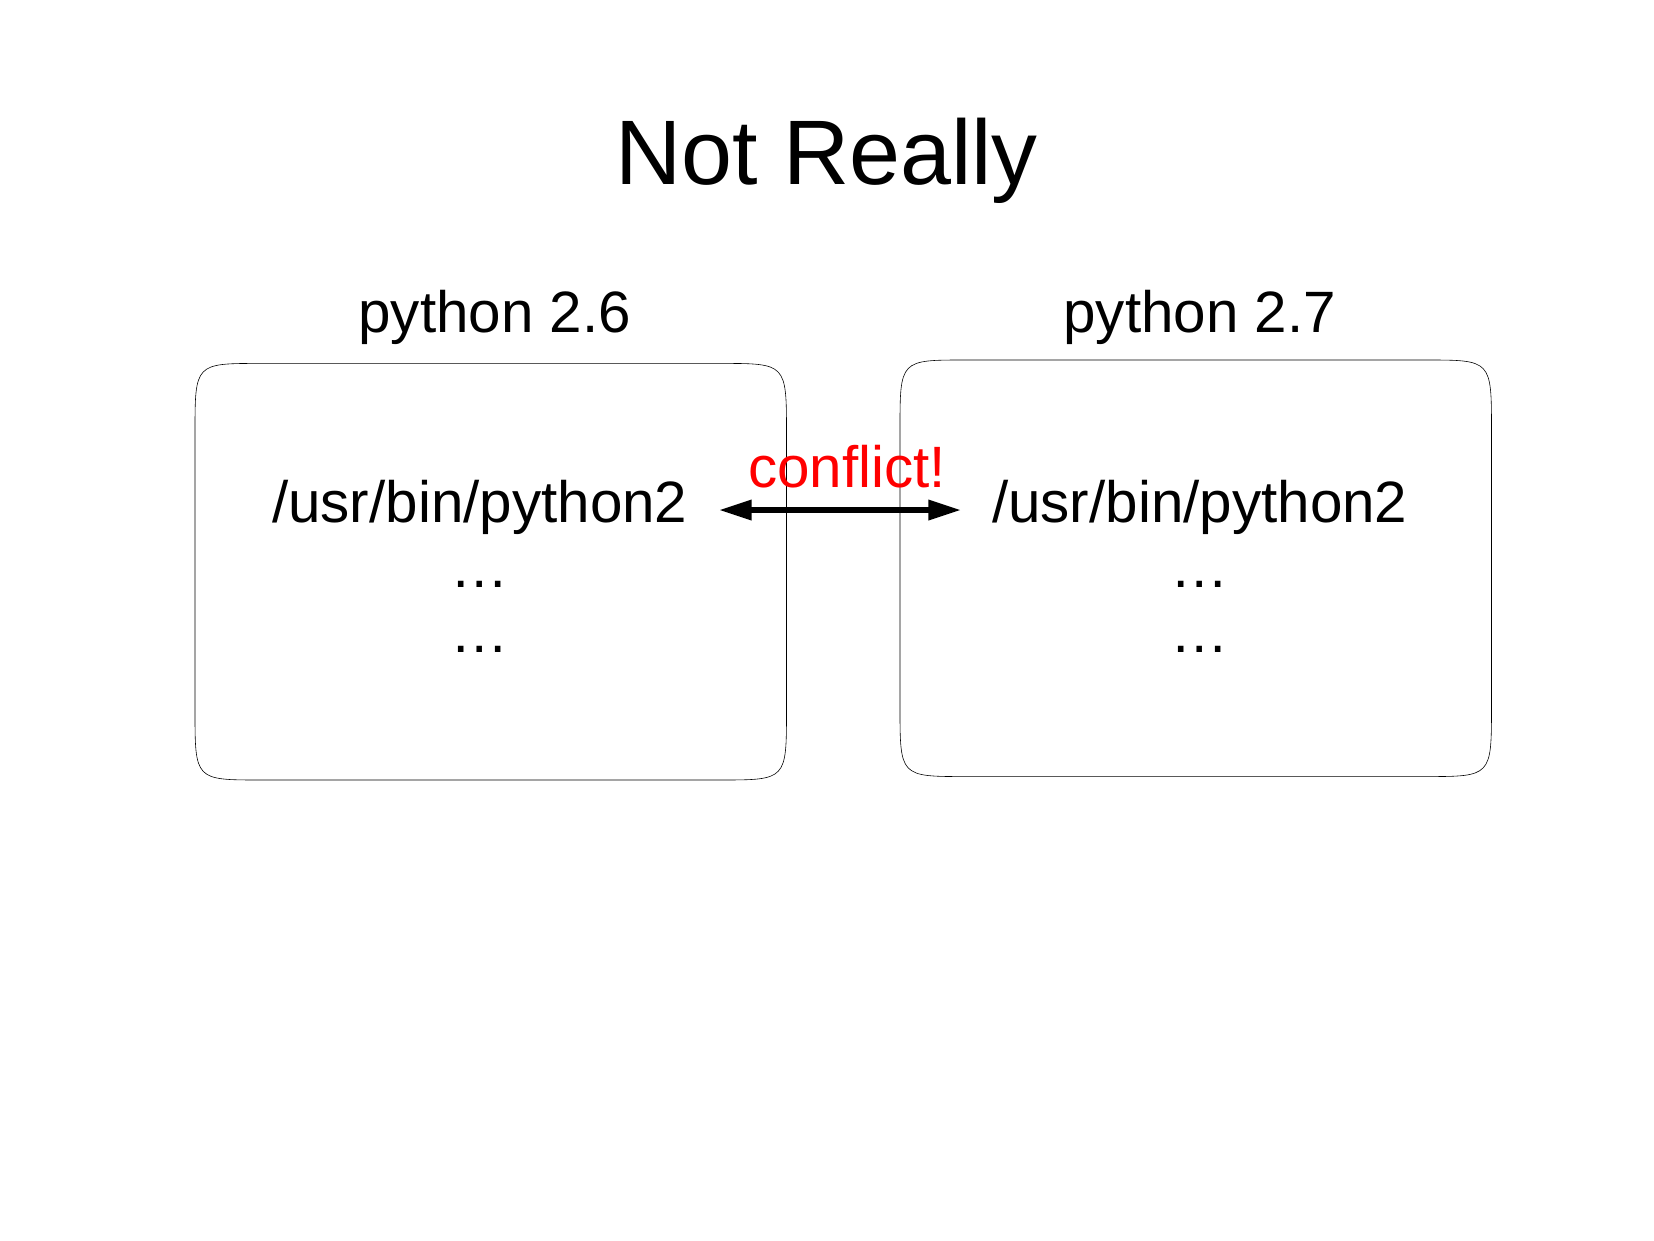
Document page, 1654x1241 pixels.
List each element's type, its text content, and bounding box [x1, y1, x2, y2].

title python 2.7 [915, 279, 1486, 346]
title /usr/bin/python2 … … [195, 469, 766, 666]
title conflict! [735, 435, 961, 501]
title python 2.6 [210, 279, 781, 346]
title Not Really [82, 49, 1571, 257]
title /usr/bin/python2 … … [915, 469, 1486, 666]
